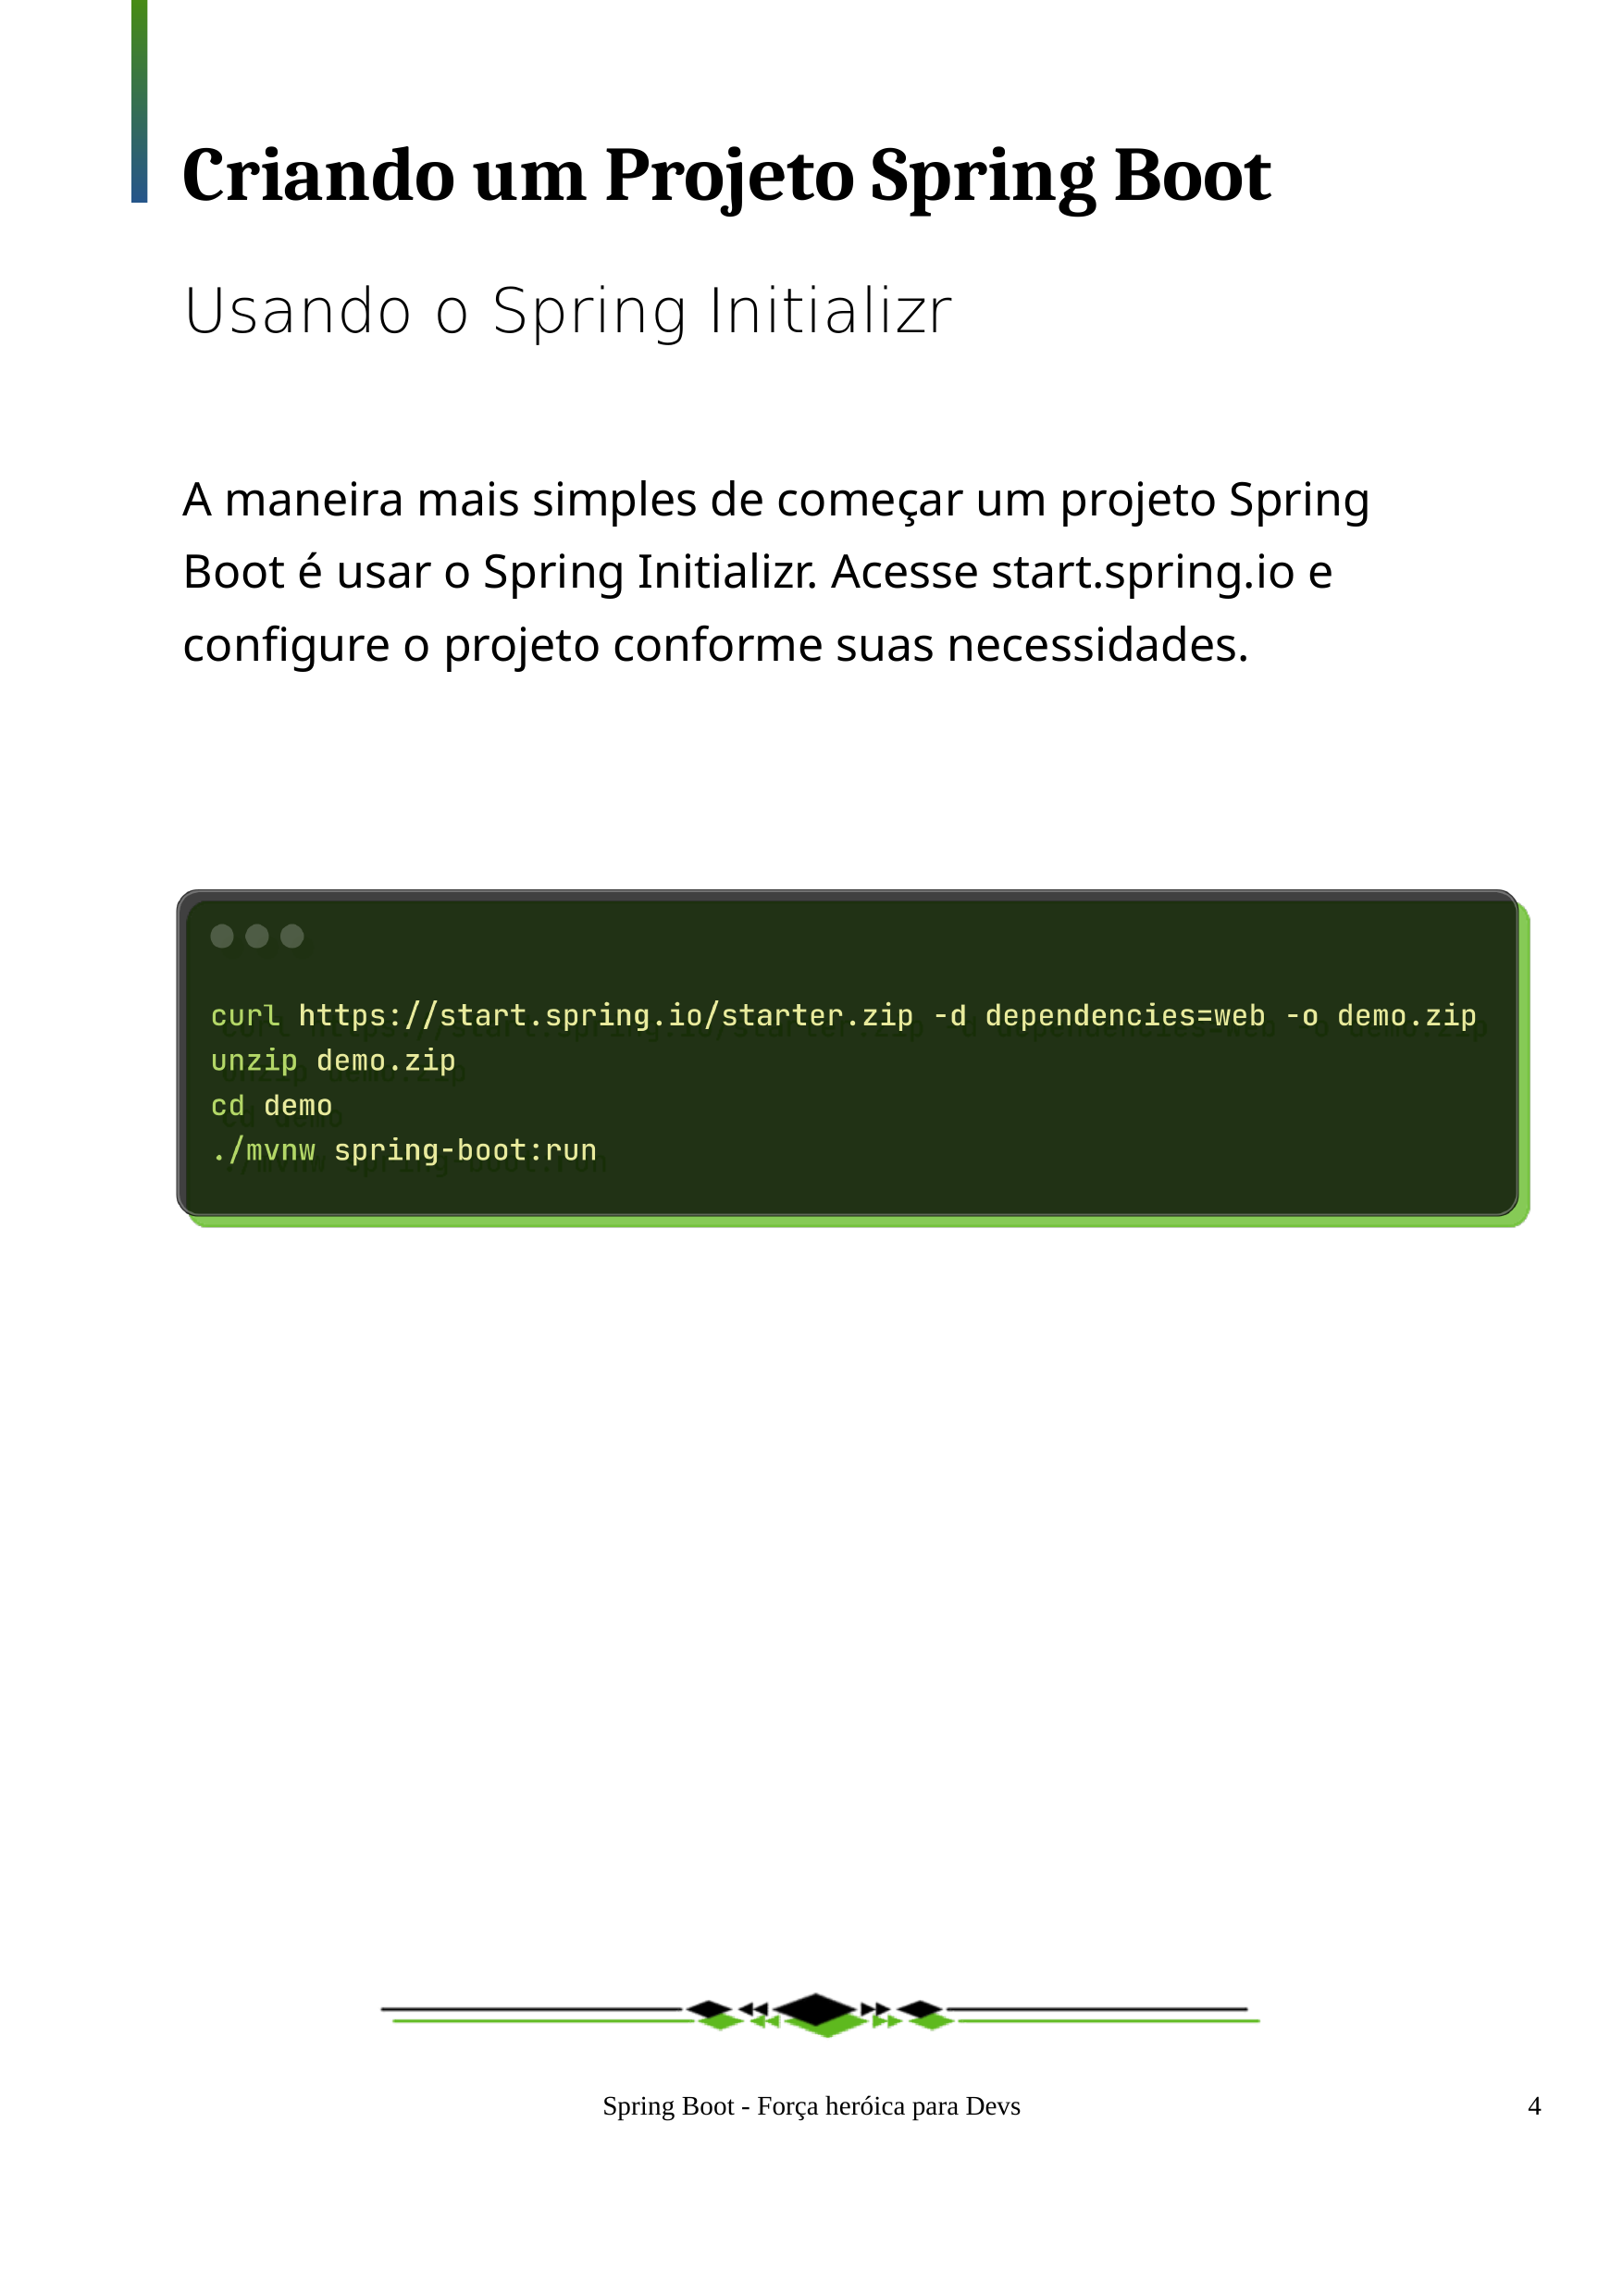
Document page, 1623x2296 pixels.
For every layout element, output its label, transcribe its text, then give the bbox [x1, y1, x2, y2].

picture [358, 1748, 1284, 2270]
text_box Usando o Spring Initializr [169, 256, 1563, 366]
text_box A maneira mais simples de começar um projeto Spring Boot é usar o Spring Initializr. Acesse start.spring.io e configure o projeto conforme suas necessidades. [169, 366, 1476, 764]
text_box [130, 0, 148, 203]
text_box Criando um Projeto Spring Boot [169, 119, 1563, 230]
picture [55, 764, 1623, 1341]
